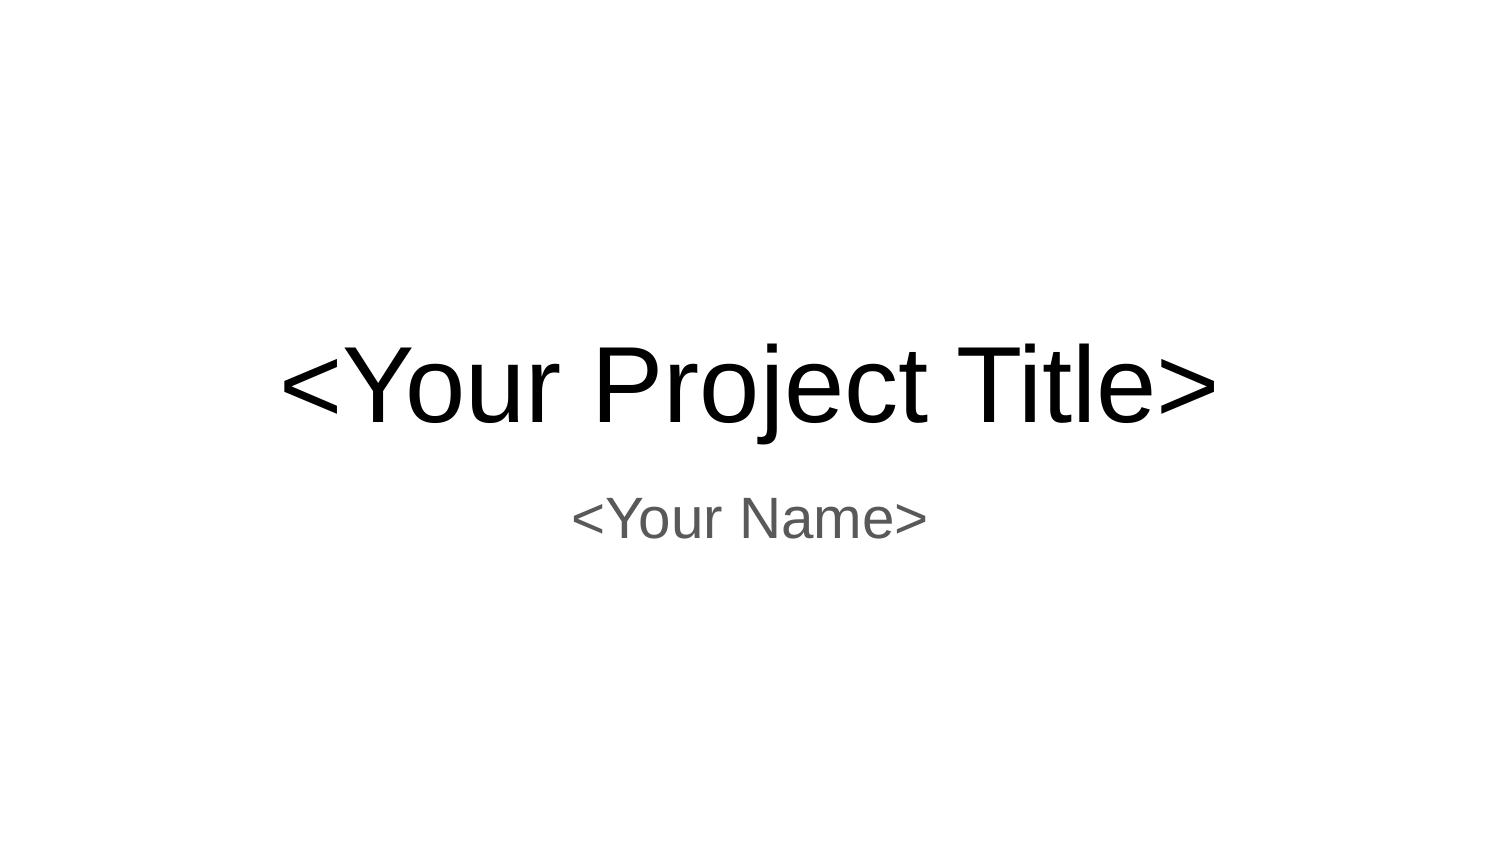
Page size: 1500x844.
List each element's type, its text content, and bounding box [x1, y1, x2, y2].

title <Your Project Title> [51, 122, 1449, 459]
subtitle <Your Name> [51, 464, 1449, 595]
